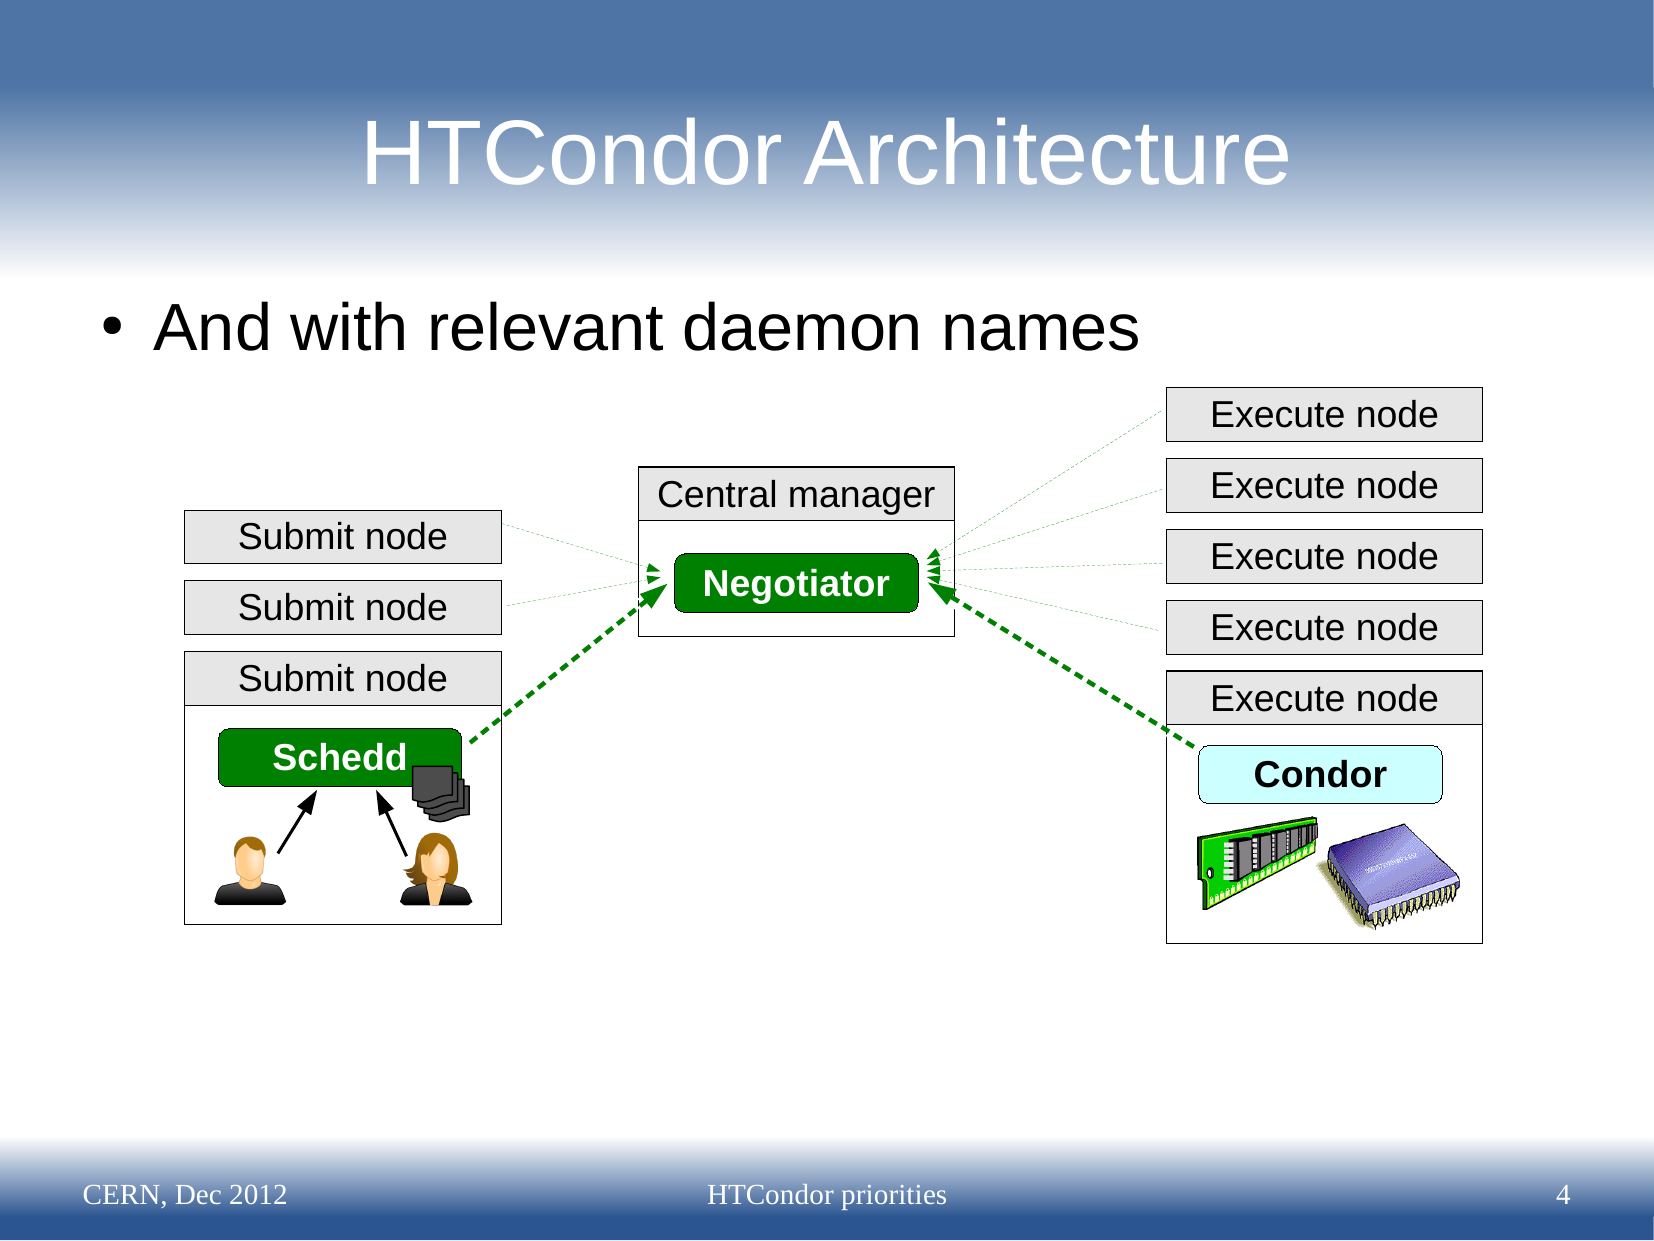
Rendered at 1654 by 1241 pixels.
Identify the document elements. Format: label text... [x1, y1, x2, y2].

text_box [184, 706, 502, 925]
text_box Submit node [184, 580, 502, 635]
list And with relevant daemon names [82, 290, 1571, 1010]
text_box Central manager [638, 467, 955, 521]
text_box Condor [1198, 745, 1443, 804]
text_box Execute node [1166, 671, 1483, 725]
picture [1197, 816, 1463, 934]
text_box Execute node [1166, 387, 1483, 442]
title HTCondor Architecture [82, 49, 1571, 257]
text_box Execute node [1166, 458, 1483, 513]
text_box Negotiator [674, 553, 919, 613]
picture [398, 831, 474, 907]
picture [212, 831, 288, 907]
text_box Execute node [1166, 600, 1483, 655]
text_box [638, 521, 955, 637]
text_box Execute node [1166, 529, 1483, 584]
text_box Schedd [218, 728, 462, 787]
text_box Submit node [184, 510, 502, 564]
text_box Submit node [184, 651, 502, 706]
